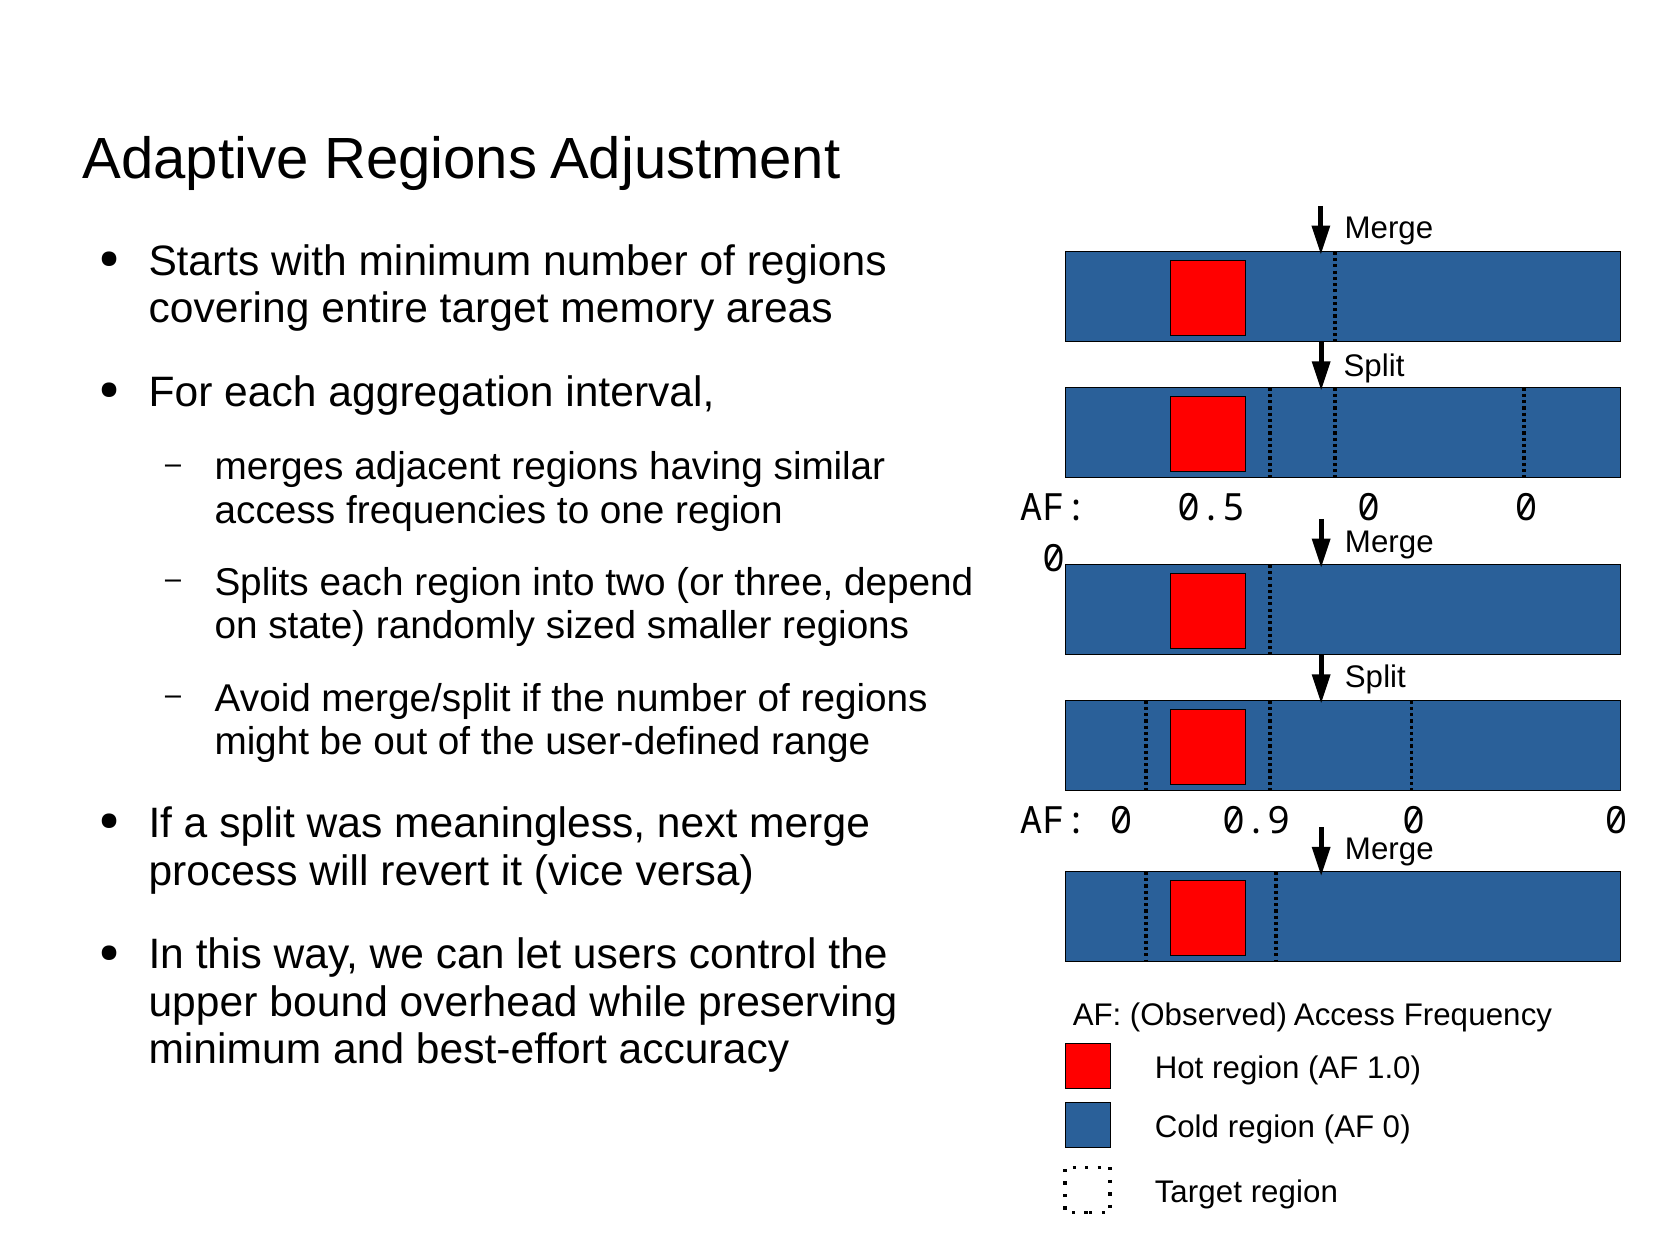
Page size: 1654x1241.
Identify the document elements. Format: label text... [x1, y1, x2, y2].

text_box [1065, 871, 1621, 962]
text_box AF: 0.5 0 0 0 [1005, 473, 1651, 526]
text_box Hot region (AF 1.0) [1140, 1043, 1621, 1093]
text_box Cold region (AF 0) [1140, 1102, 1486, 1180]
text_box Target region [1140, 1167, 1366, 1219]
title Adaptive Regions Adjustment [82, 108, 1571, 210]
text_box [1065, 1102, 1111, 1148]
text_box [1065, 1075, 1111, 1089]
text_box [1065, 1167, 1111, 1213]
text_box Merge [1330, 526, 1526, 566]
text_box [1065, 251, 1621, 342]
list Starts with minimum number of regions covering entire target memory areas For each aggregation interval, merges adjacent regions having similar access frequencies to one region Splits each region into two (or three, depend on state) randomly sized smaller regions Avoid merge/split if the number of regions might be out of the user-defined range If a split was meaningless, next merge process will revert it (vice versa) In this way, we can let users control the upper bound overhead while preserving minimum and best-effort accuracy [82, 236, 991, 1111]
text_box Merge [1330, 839, 1526, 874]
text_box AF: 0 0.9 0 0 [1005, 786, 1651, 839]
text_box [1065, 387, 1621, 473]
text_box [1065, 700, 1621, 786]
text_box [1065, 564, 1621, 655]
text_box Merge [1329, 203, 1525, 253]
text_box Split [1328, 340, 1524, 425]
text_box AF: (Observed) Access Frequency [1058, 990, 1591, 1075]
text_box Split [1330, 652, 1526, 702]
